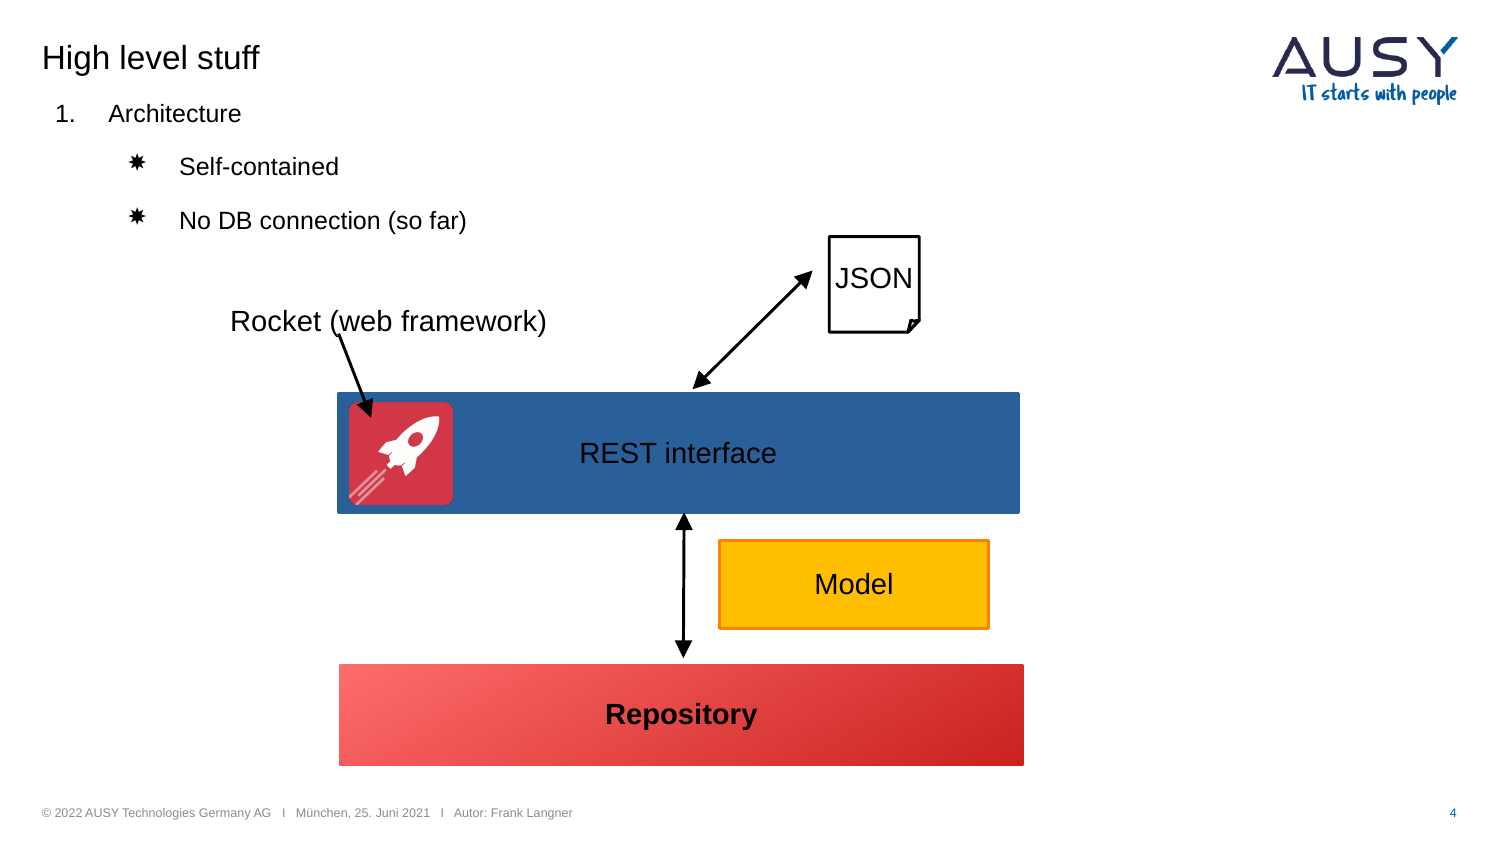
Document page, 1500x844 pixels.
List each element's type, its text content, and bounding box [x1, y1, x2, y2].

text_box JSON [829, 236, 920, 333]
picture [349, 402, 453, 505]
title High level stuff [41, 36, 1153, 77]
text_box Rocket (web framework) [215, 297, 592, 346]
text_box Repository [339, 664, 1024, 766]
picture [1272, 37, 1458, 105]
list Architecture Self-contained No DB connection (so far) [37, 97, 1454, 149]
text_box Model [719, 540, 989, 629]
footer © 2022 AUSY Technologies Germany AG I München, 25. Juni 2021 I Autor: Frank Langner [41, 797, 1153, 828]
text_box REST interface [338, 393, 1019, 513]
